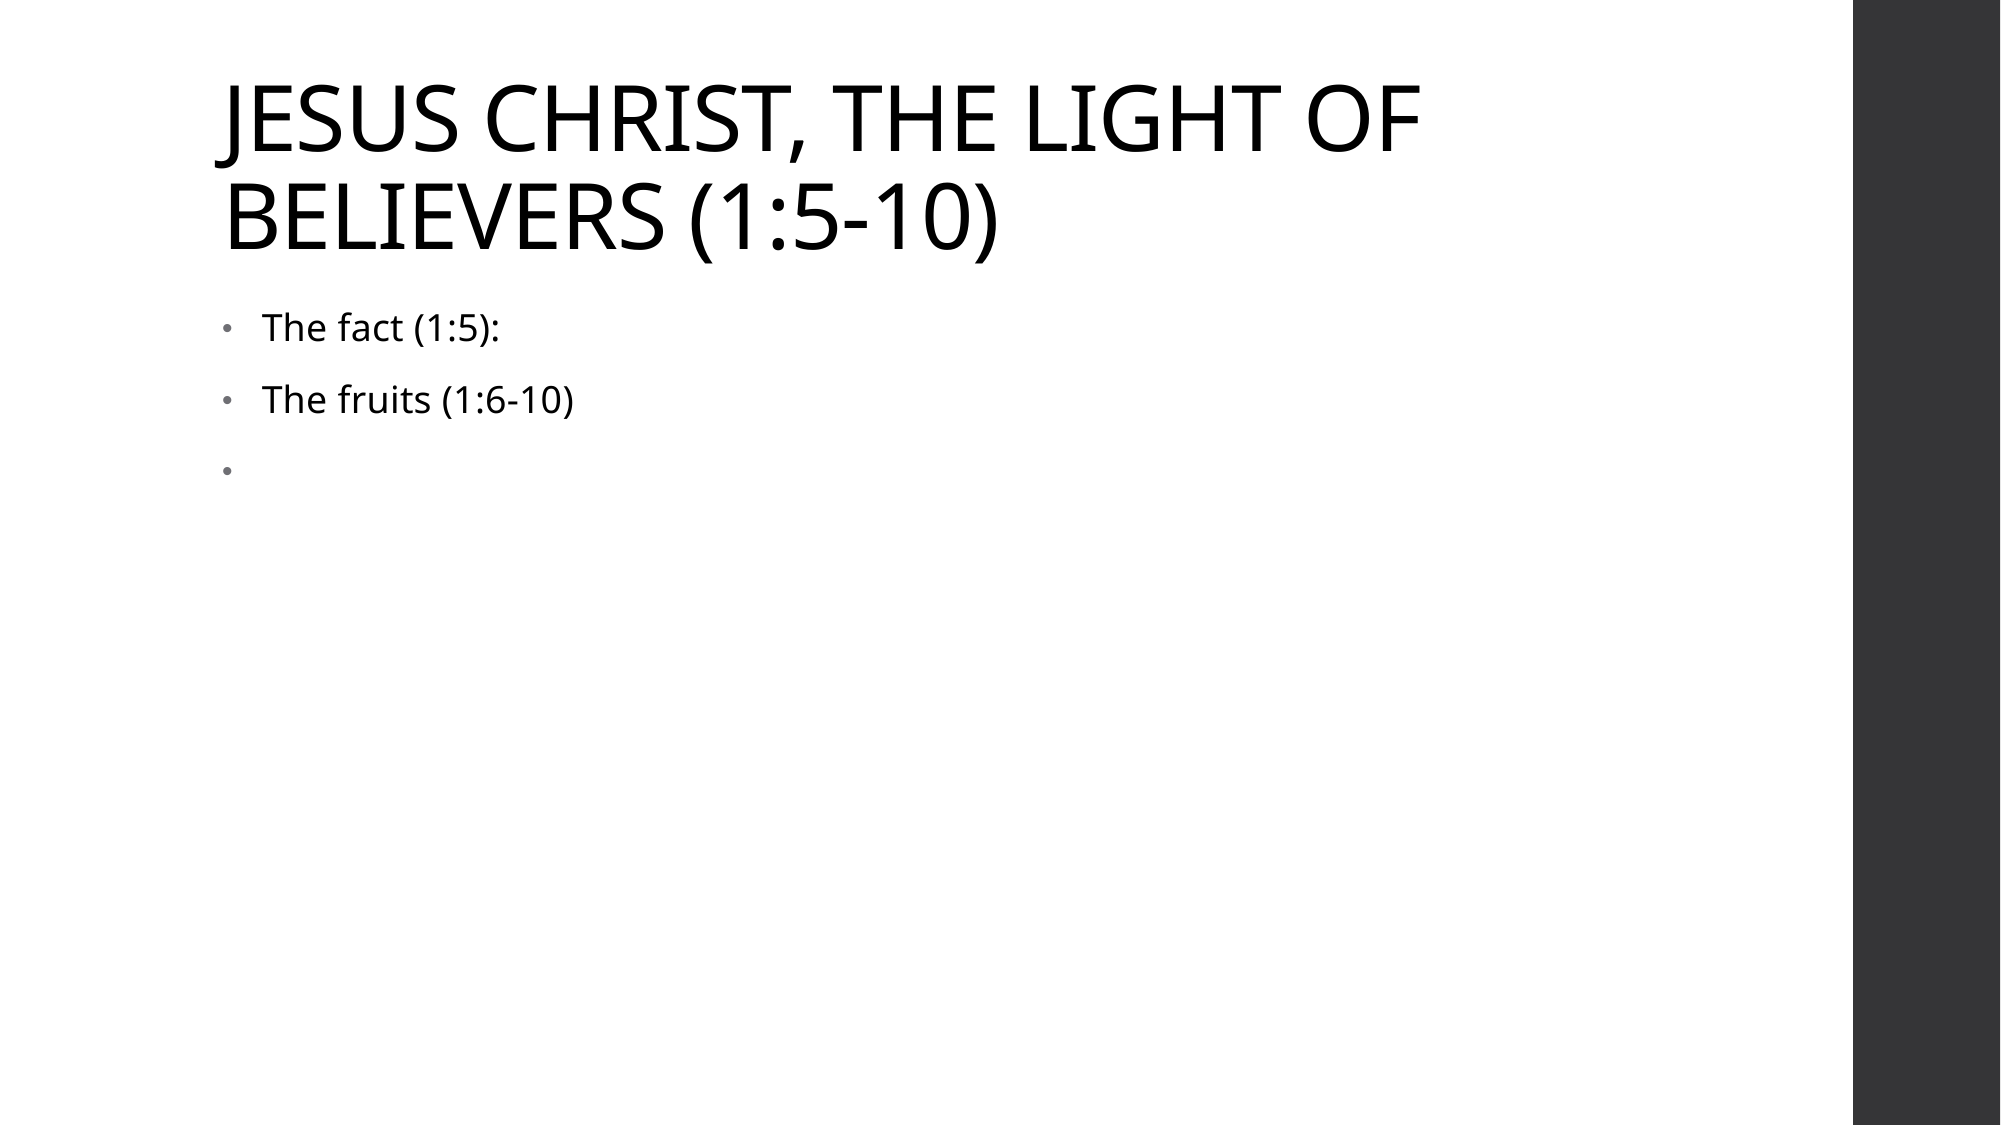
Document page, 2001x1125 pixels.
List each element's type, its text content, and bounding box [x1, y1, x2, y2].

title JESUS CHRIST, THE LIGHT OF BELIEVERS (1:5-10) [206, 60, 1797, 278]
list The fact (1:5): The fruits (1:6-10) [206, 299, 1617, 1014]
